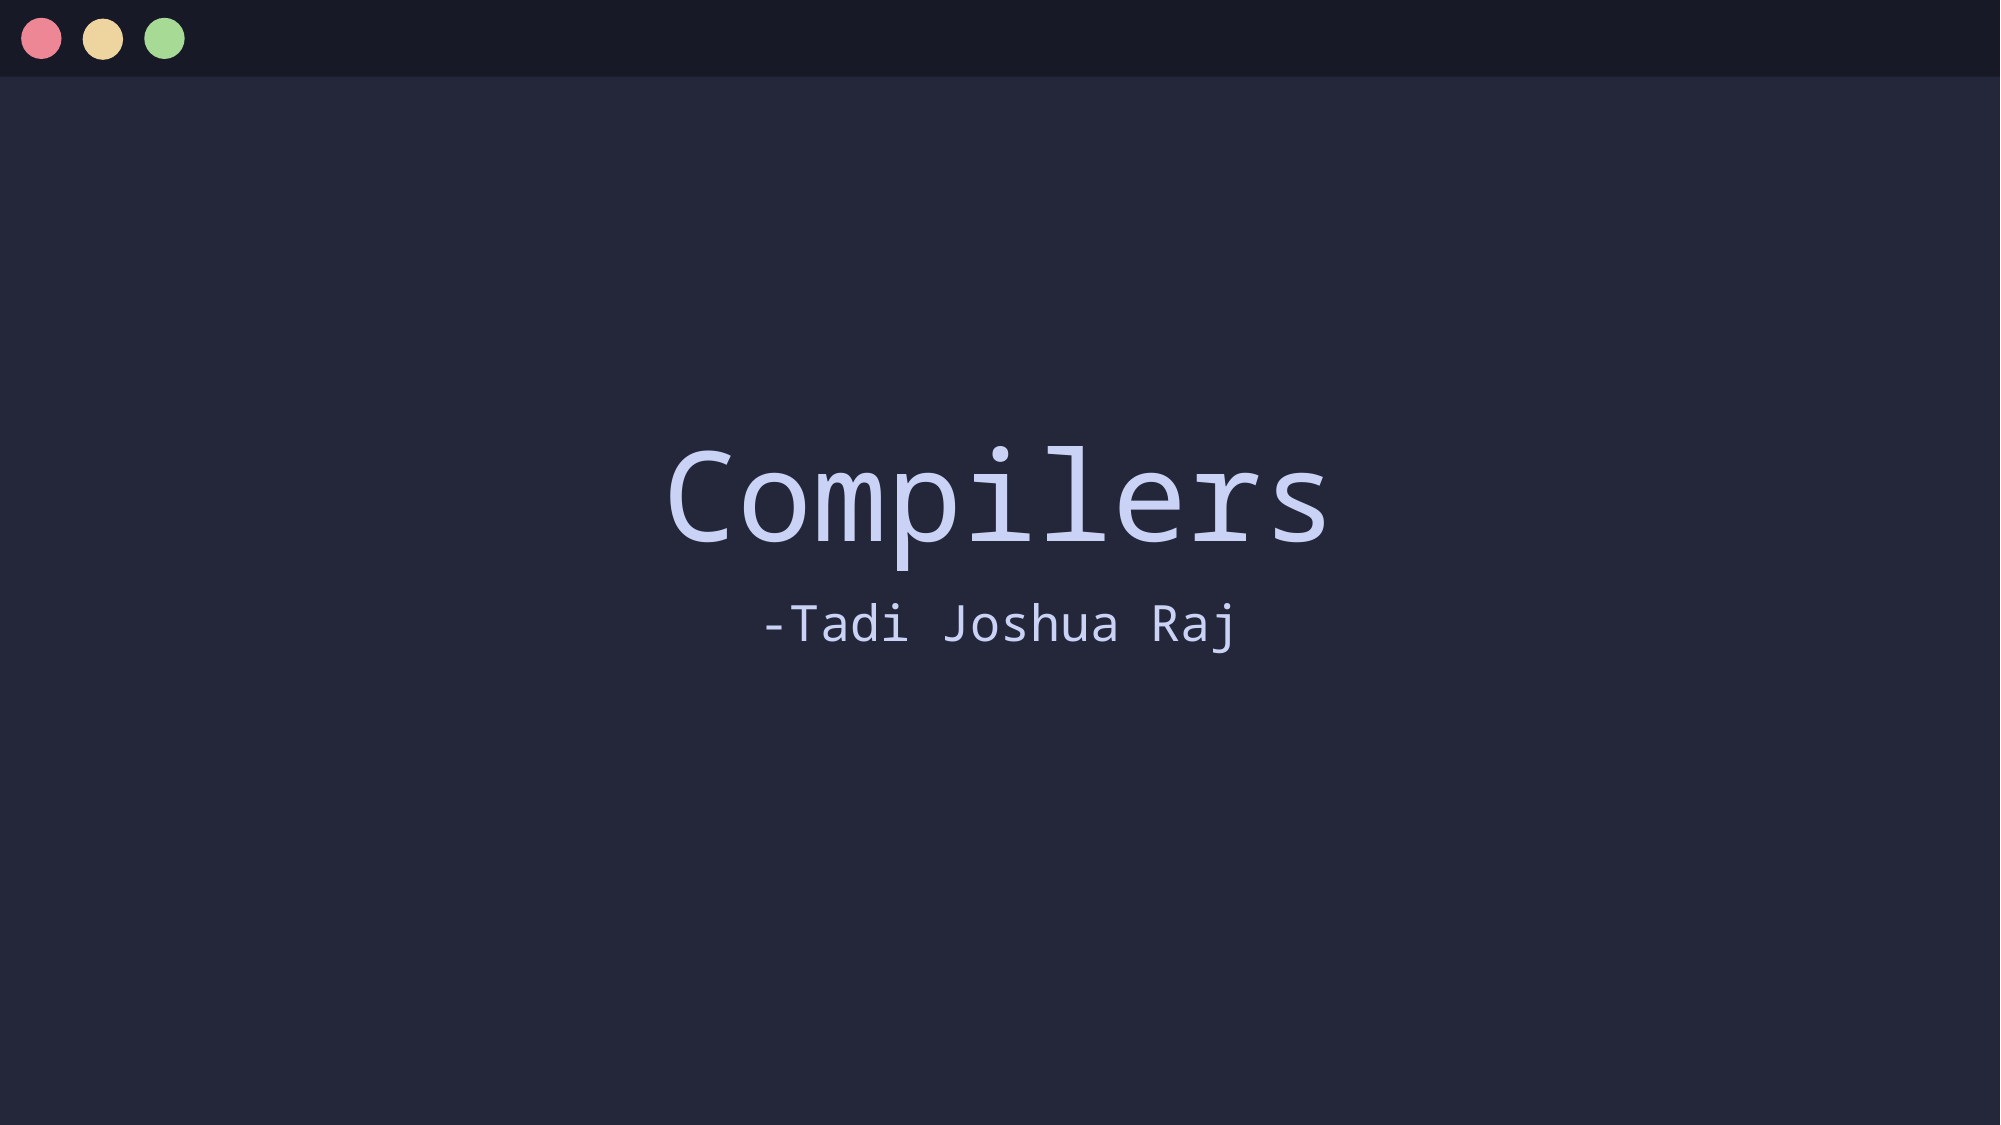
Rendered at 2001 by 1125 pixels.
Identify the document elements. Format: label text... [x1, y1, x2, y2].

subtitle -Tadi Joshua Raj [249, 590, 1750, 863]
text_box [0, 0, 2000, 77]
title Compilers [249, 184, 1750, 576]
